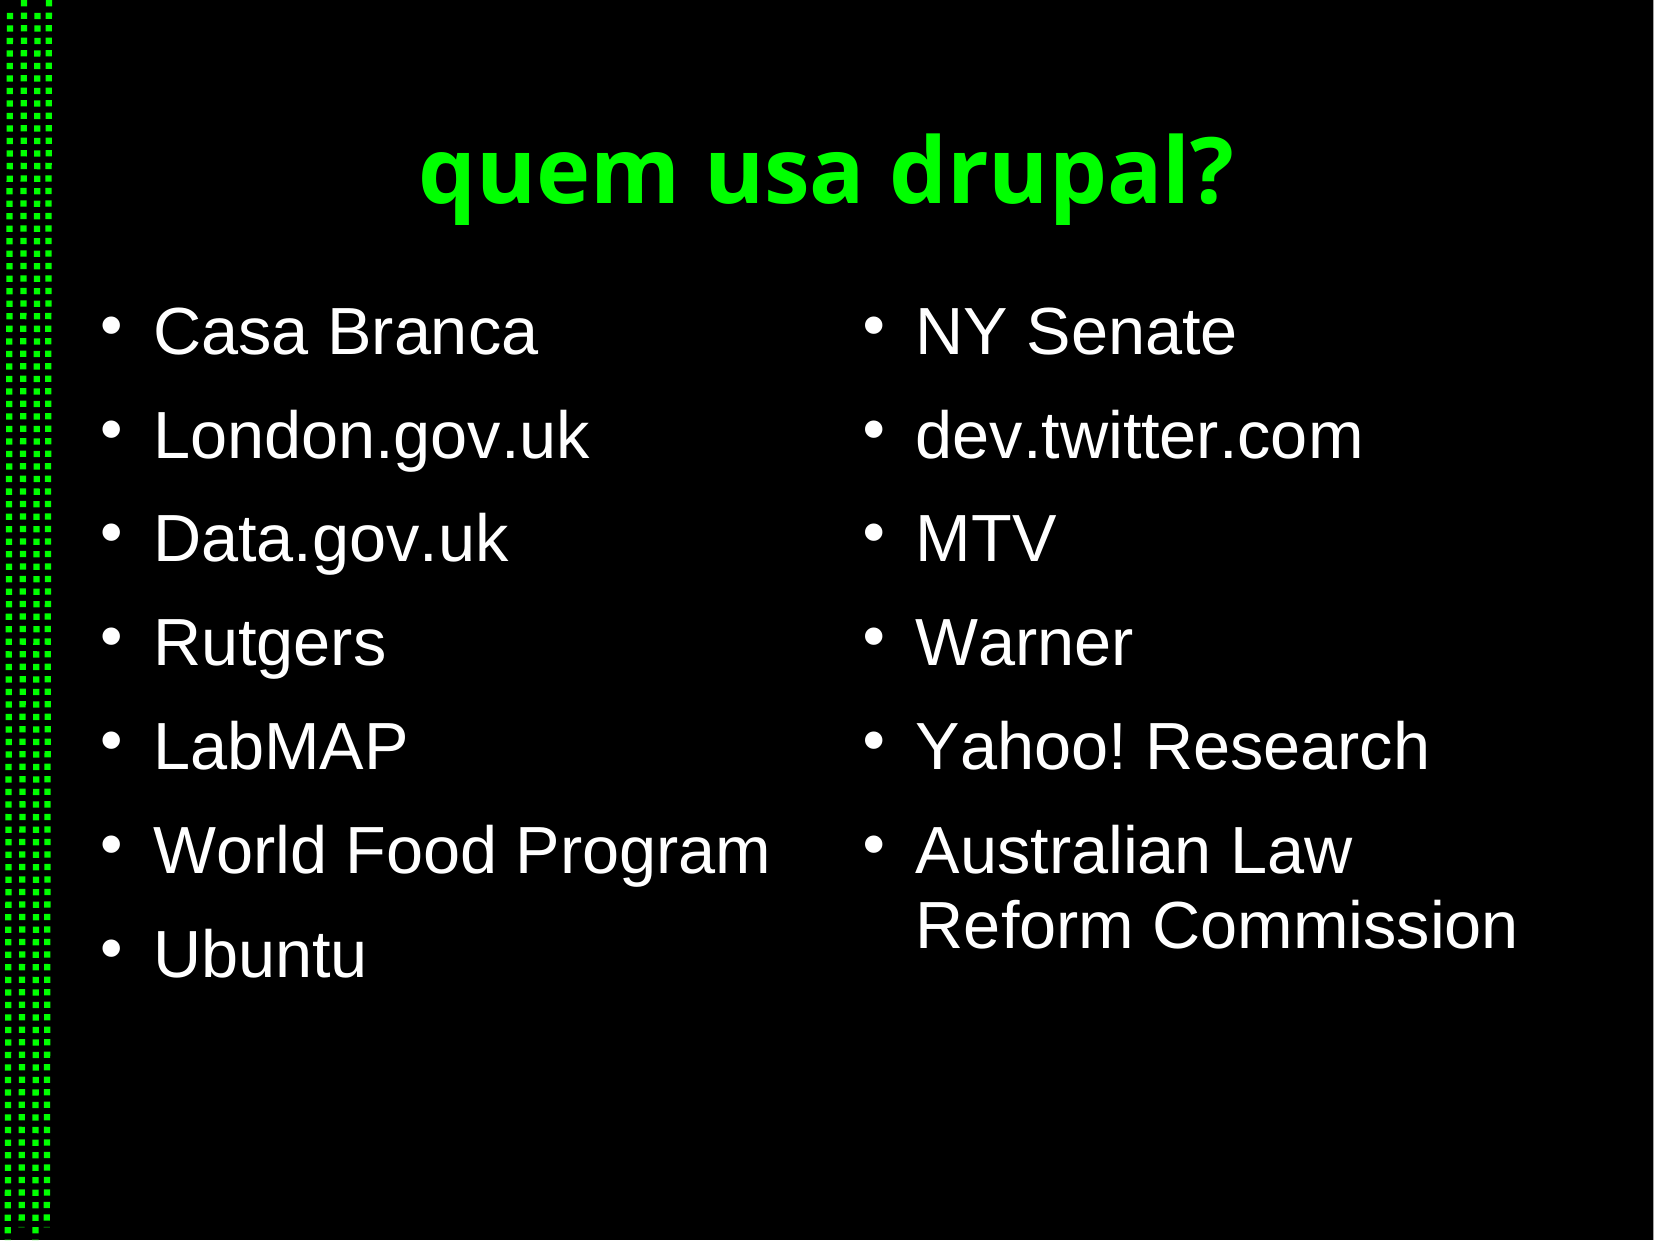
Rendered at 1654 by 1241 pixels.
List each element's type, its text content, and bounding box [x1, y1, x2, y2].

list NY Senate dev.twitter.com MTV Warner Yahoo! Research Australian Law Reform Commission [845, 290, 1572, 1109]
title quem usa drupal? [82, 49, 1571, 257]
list Casa Branca London.gov.uk Data.gov.uk Rutgers LabMAP World Food Program Ubuntu [82, 290, 809, 1109]
